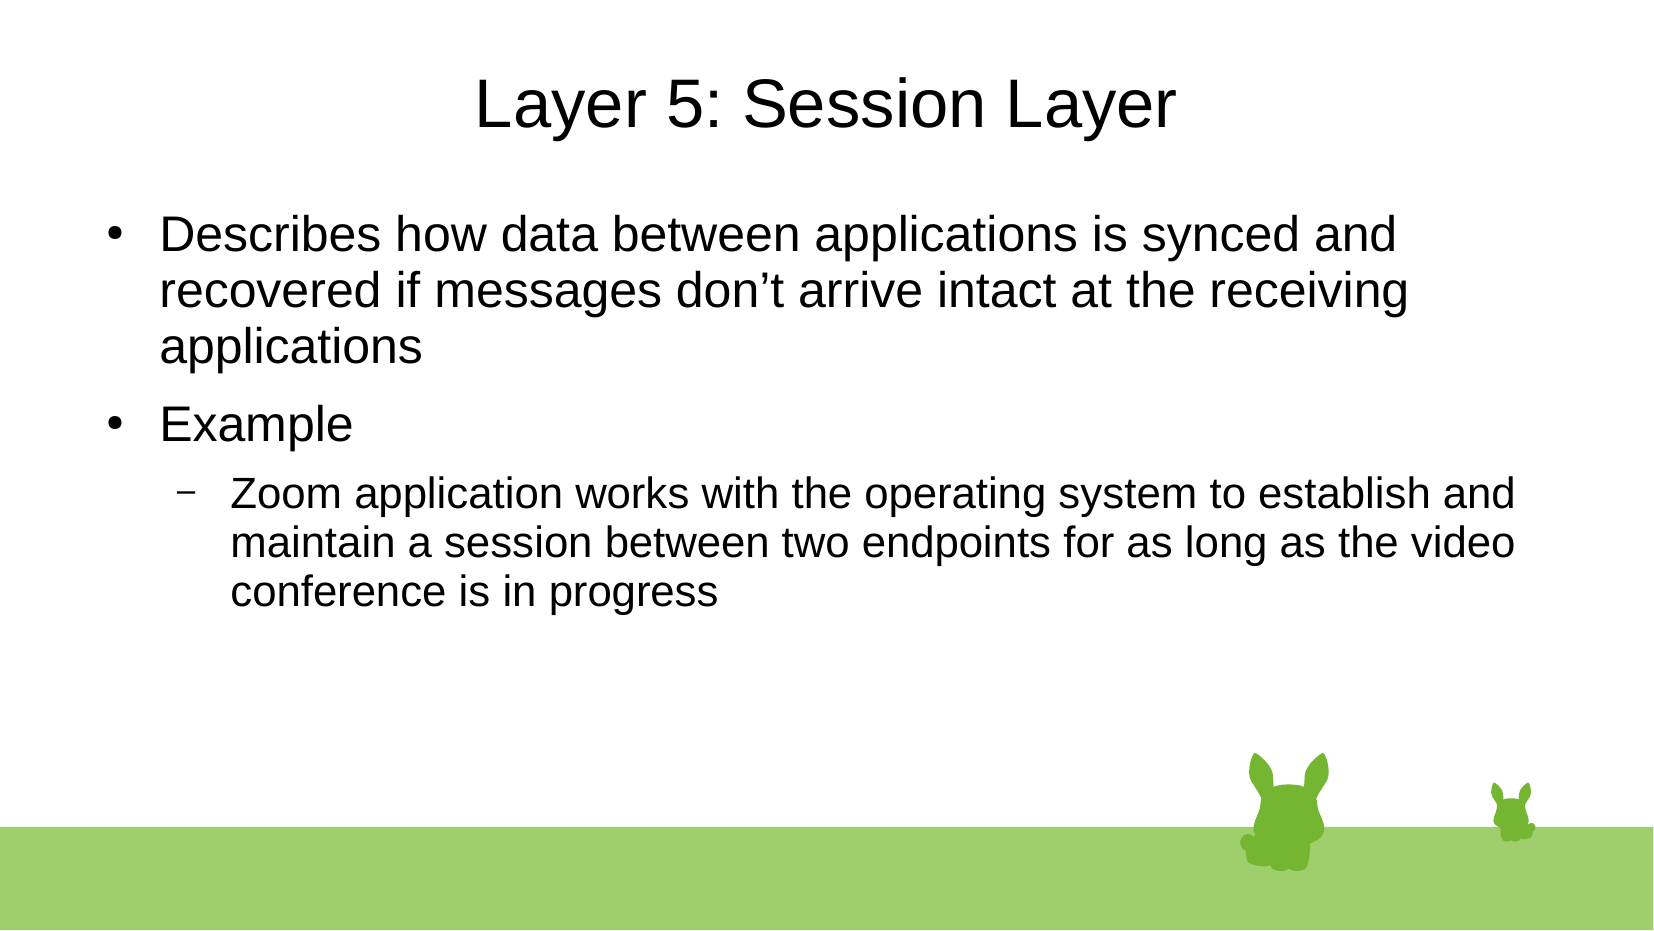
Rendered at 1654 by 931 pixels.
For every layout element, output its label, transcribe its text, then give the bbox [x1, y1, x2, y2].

title Layer 5: Session Layer [88, 29, 1565, 178]
list Describes how data between applications is synced and recovered if messages don’t arrive intact at the receiving applications Example Zoom application works with the operating system to establish and maintain a session between two endpoints for as long as the video conference is in progress [88, 206, 1565, 739]
